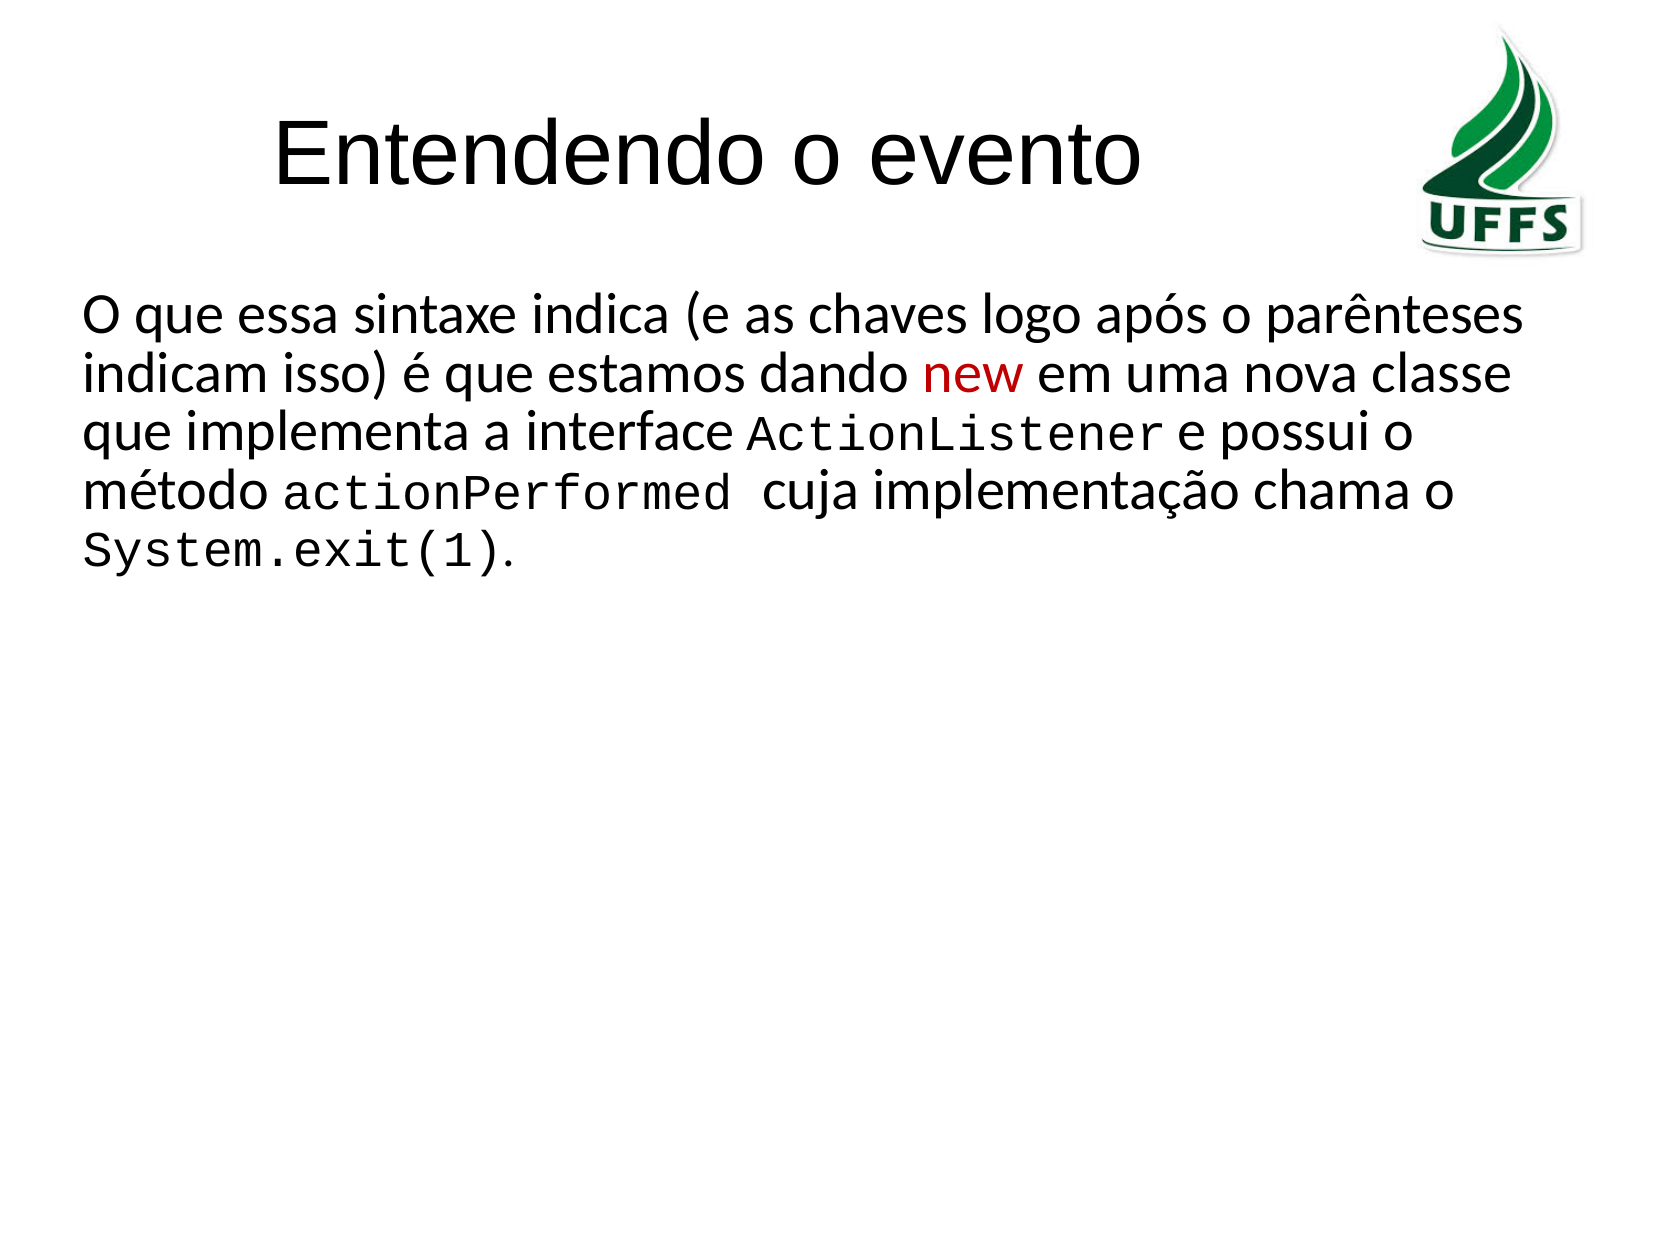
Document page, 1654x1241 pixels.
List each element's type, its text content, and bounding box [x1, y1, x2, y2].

list O que essa sintaxe indica (e as chaves logo após o parênteses indicam isso) é que estamos dando new em uma nova classe que implementa a interface ActionListener e possui o método actionPerformed cuja implementação chama o System.exit(1). [82, 290, 1571, 1010]
picture [1381, 20, 1624, 272]
title Entendendo o evento [82, 49, 1335, 257]
